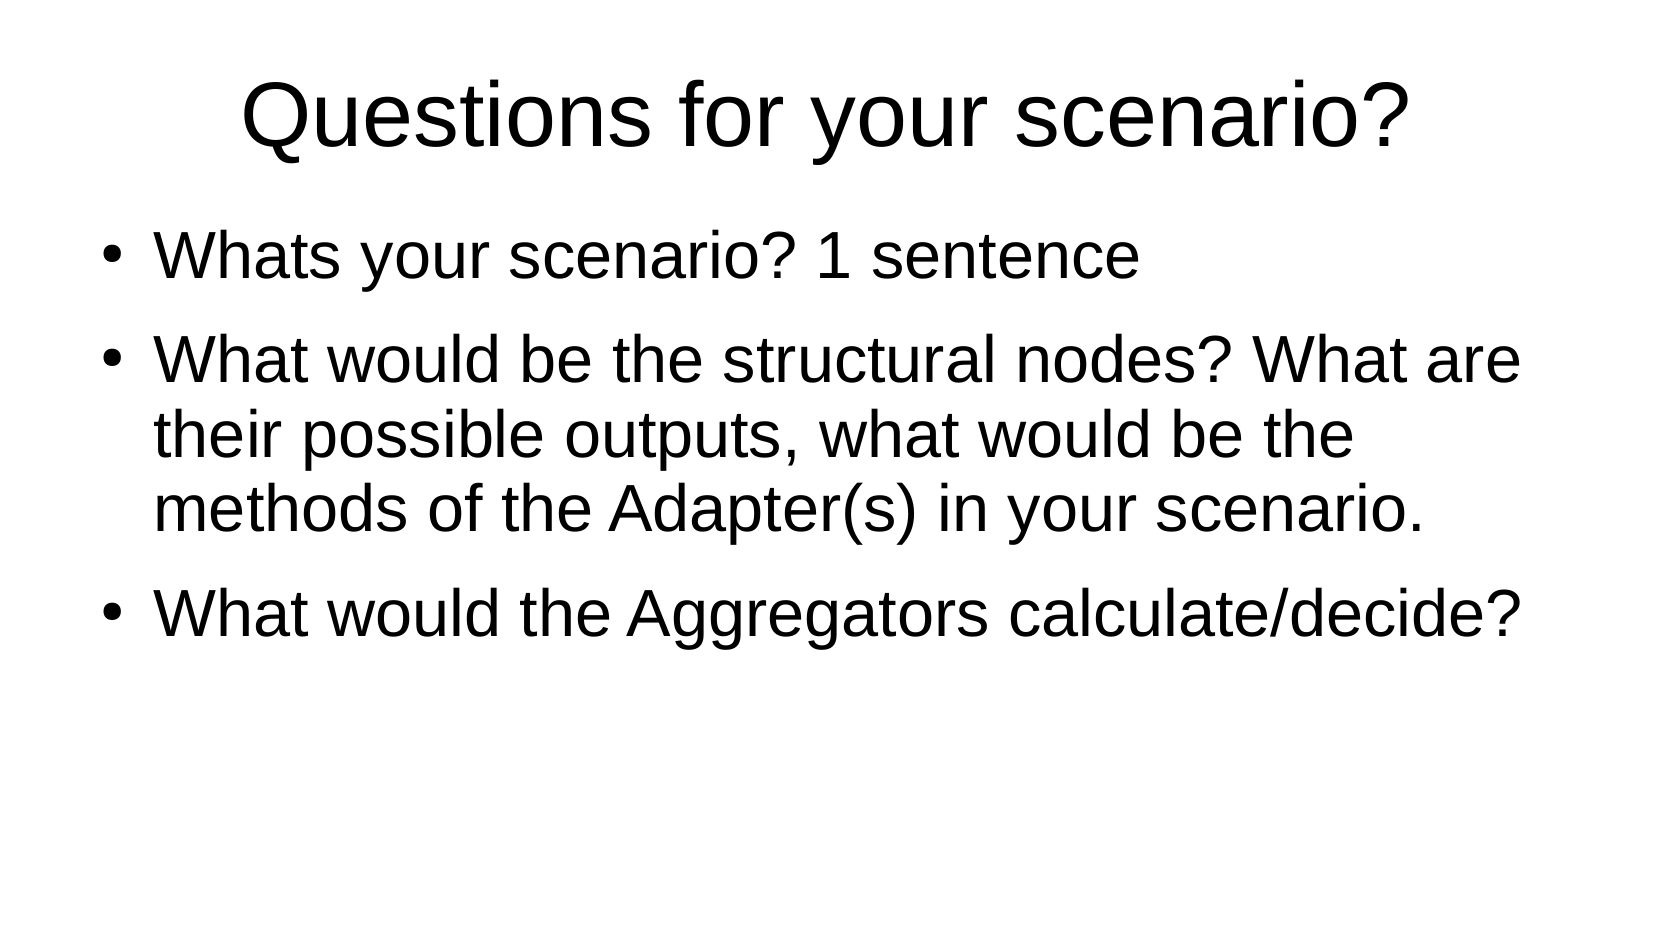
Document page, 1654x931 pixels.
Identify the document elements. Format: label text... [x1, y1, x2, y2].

title Questions for your scenario? [82, 37, 1571, 193]
list Whats your scenario? 1 sentence What would be the structural nodes? What are their possible outputs, what would be the methods of the Adapter(s) in your scenario. What would the Aggregators calculate/decide? [82, 217, 1571, 758]
